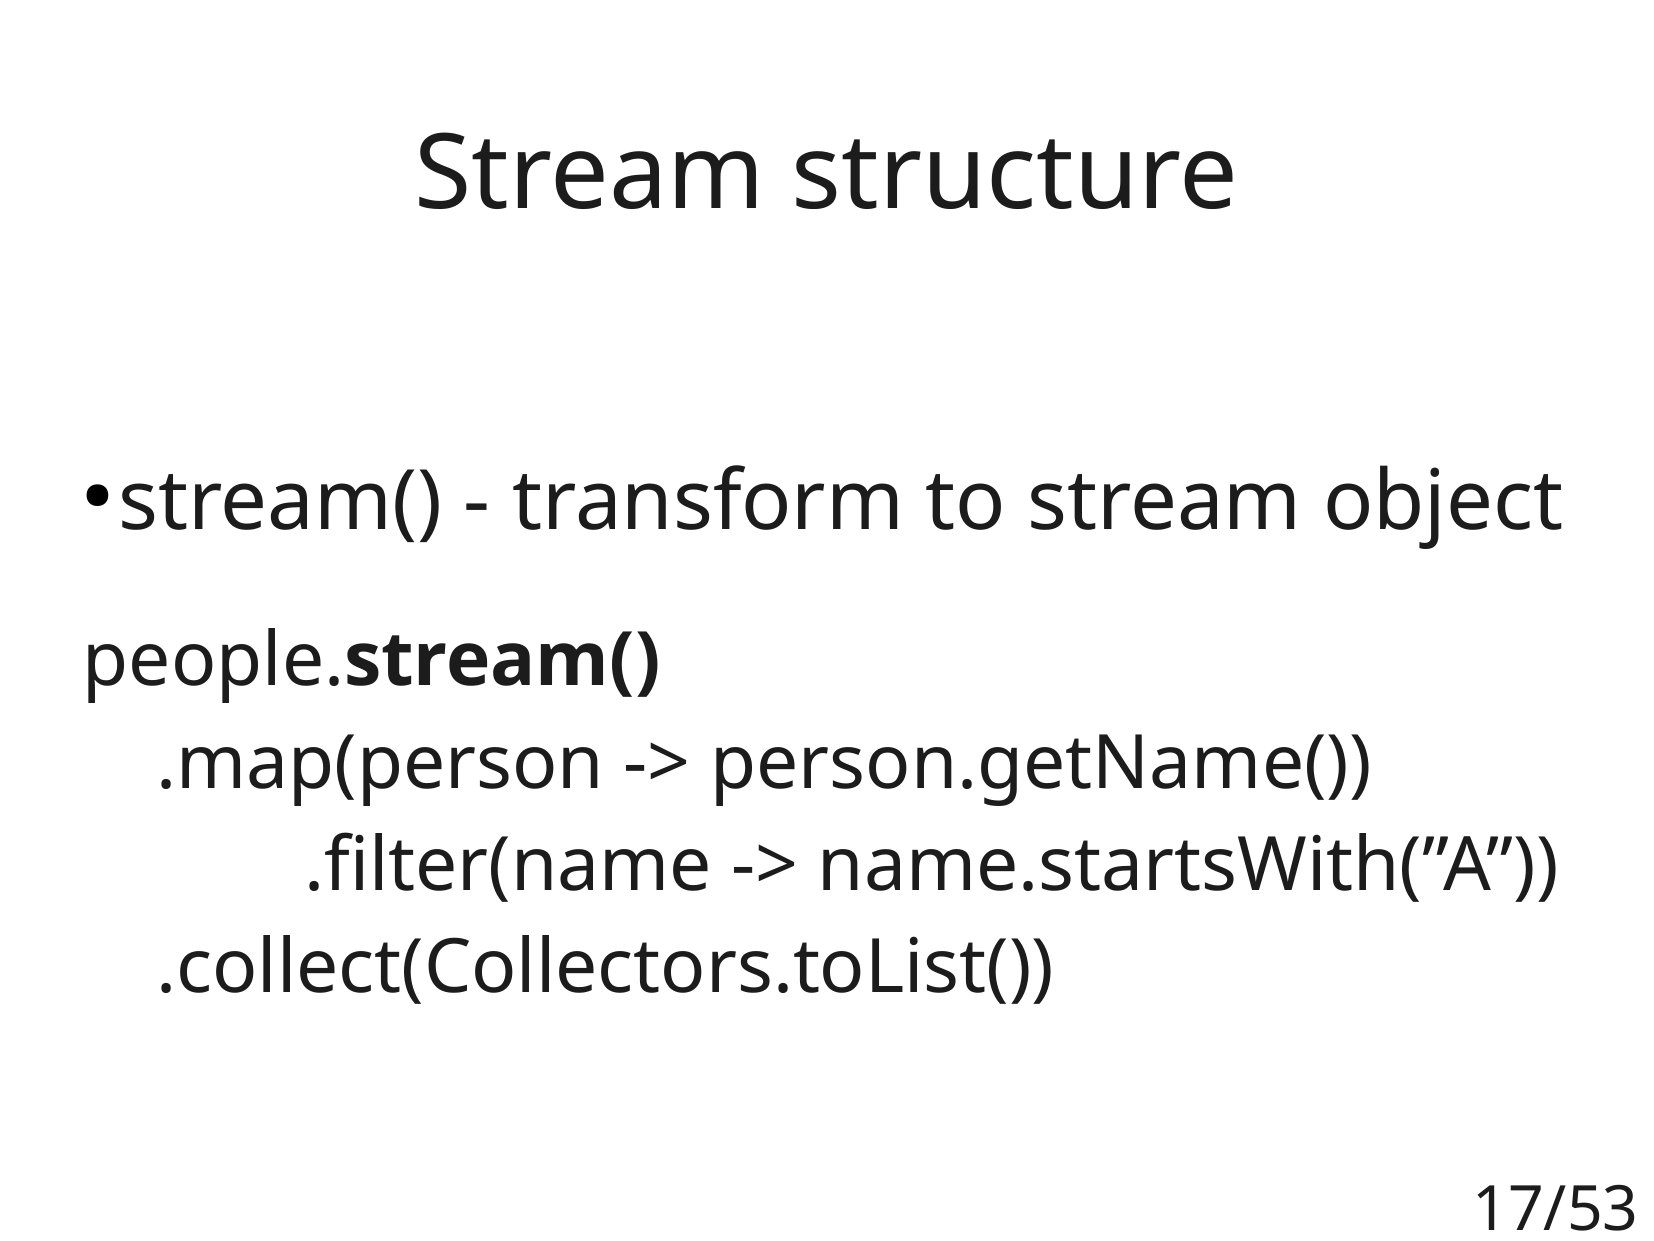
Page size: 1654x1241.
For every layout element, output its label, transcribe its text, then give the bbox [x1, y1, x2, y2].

title Stream structure [82, 64, 1571, 272]
text_box <numer>/53 [1071, 1155, 1654, 1241]
subtitle stream() - transform to stream object people.stream() .map(person -> person.getName()) .filter(name -> name.startsWith(”A”)) .collect(Collectors.toList()) [82, 290, 1571, 1109]
